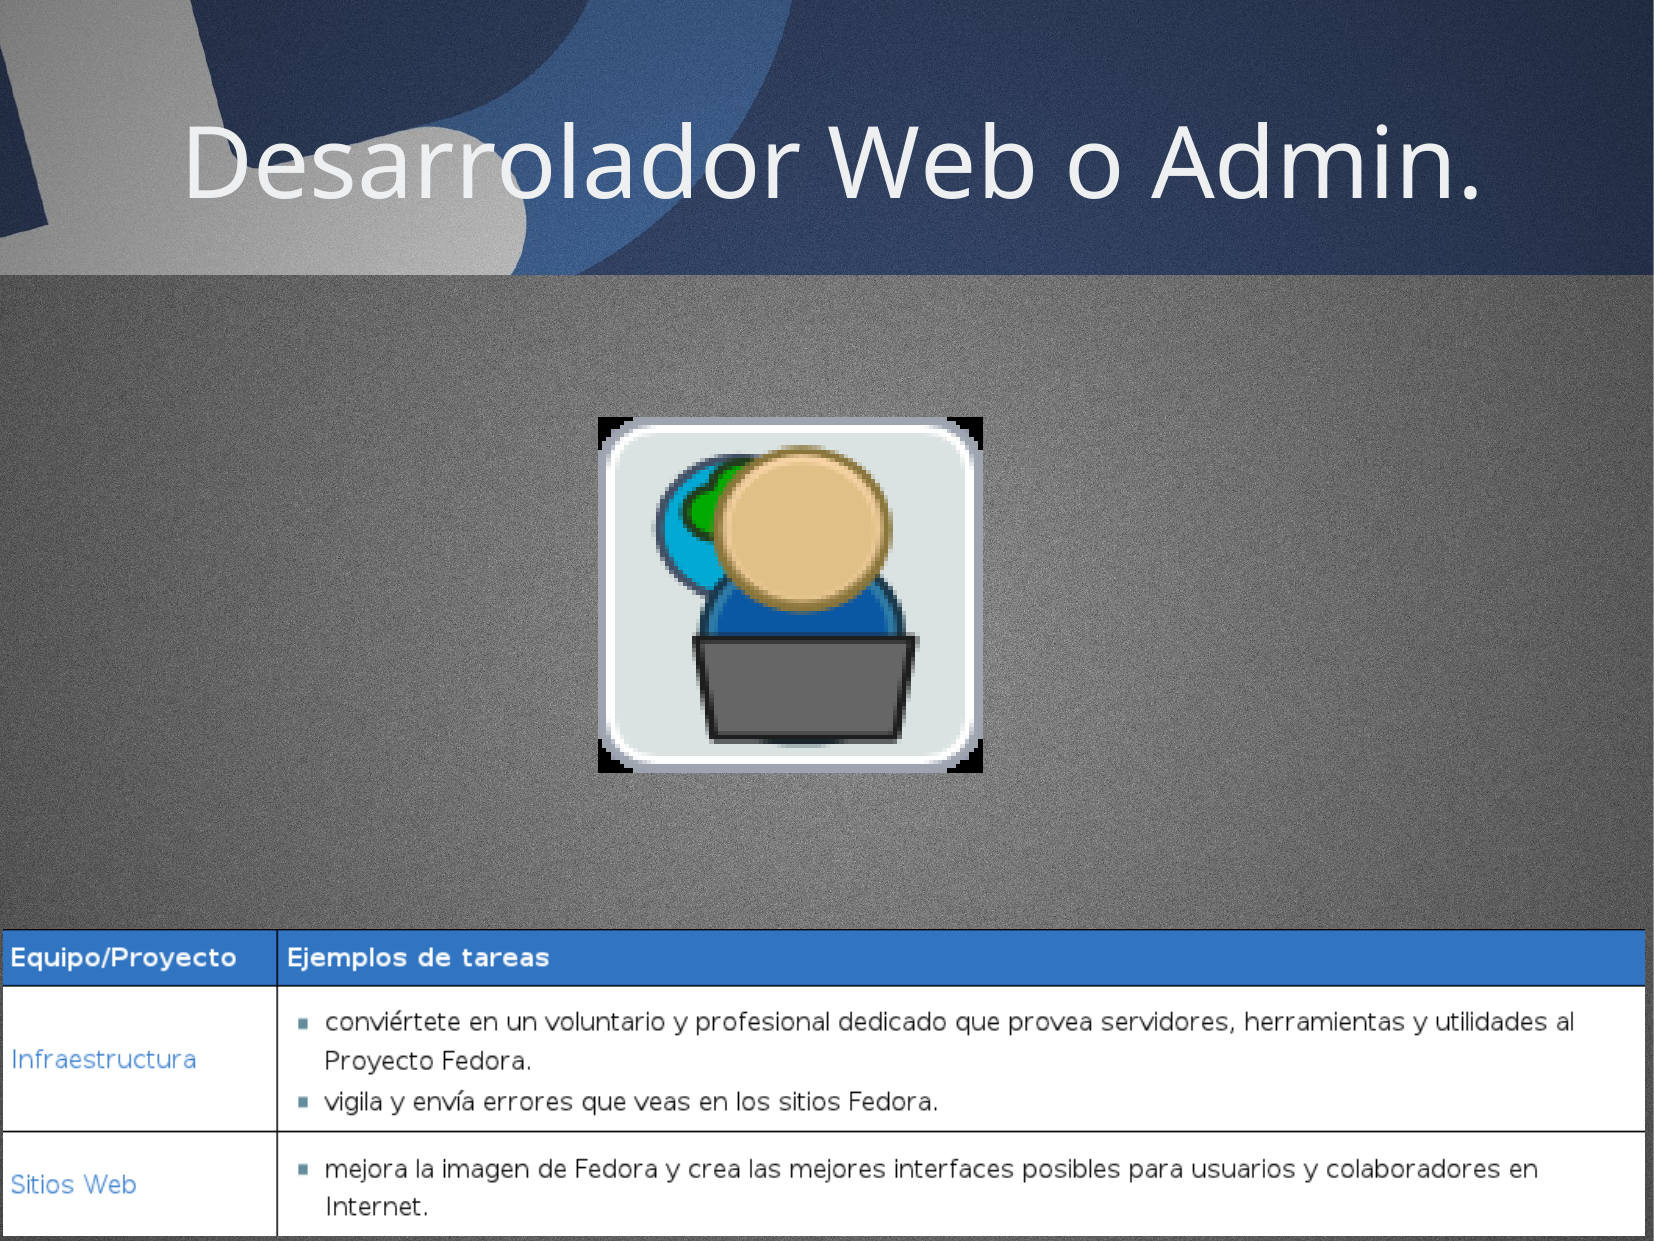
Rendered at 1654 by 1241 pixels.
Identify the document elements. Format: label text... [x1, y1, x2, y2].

picture [0, 0, 1654, 1241]
text_box Desarrolador Web o Admin. [88, 58, 1577, 266]
